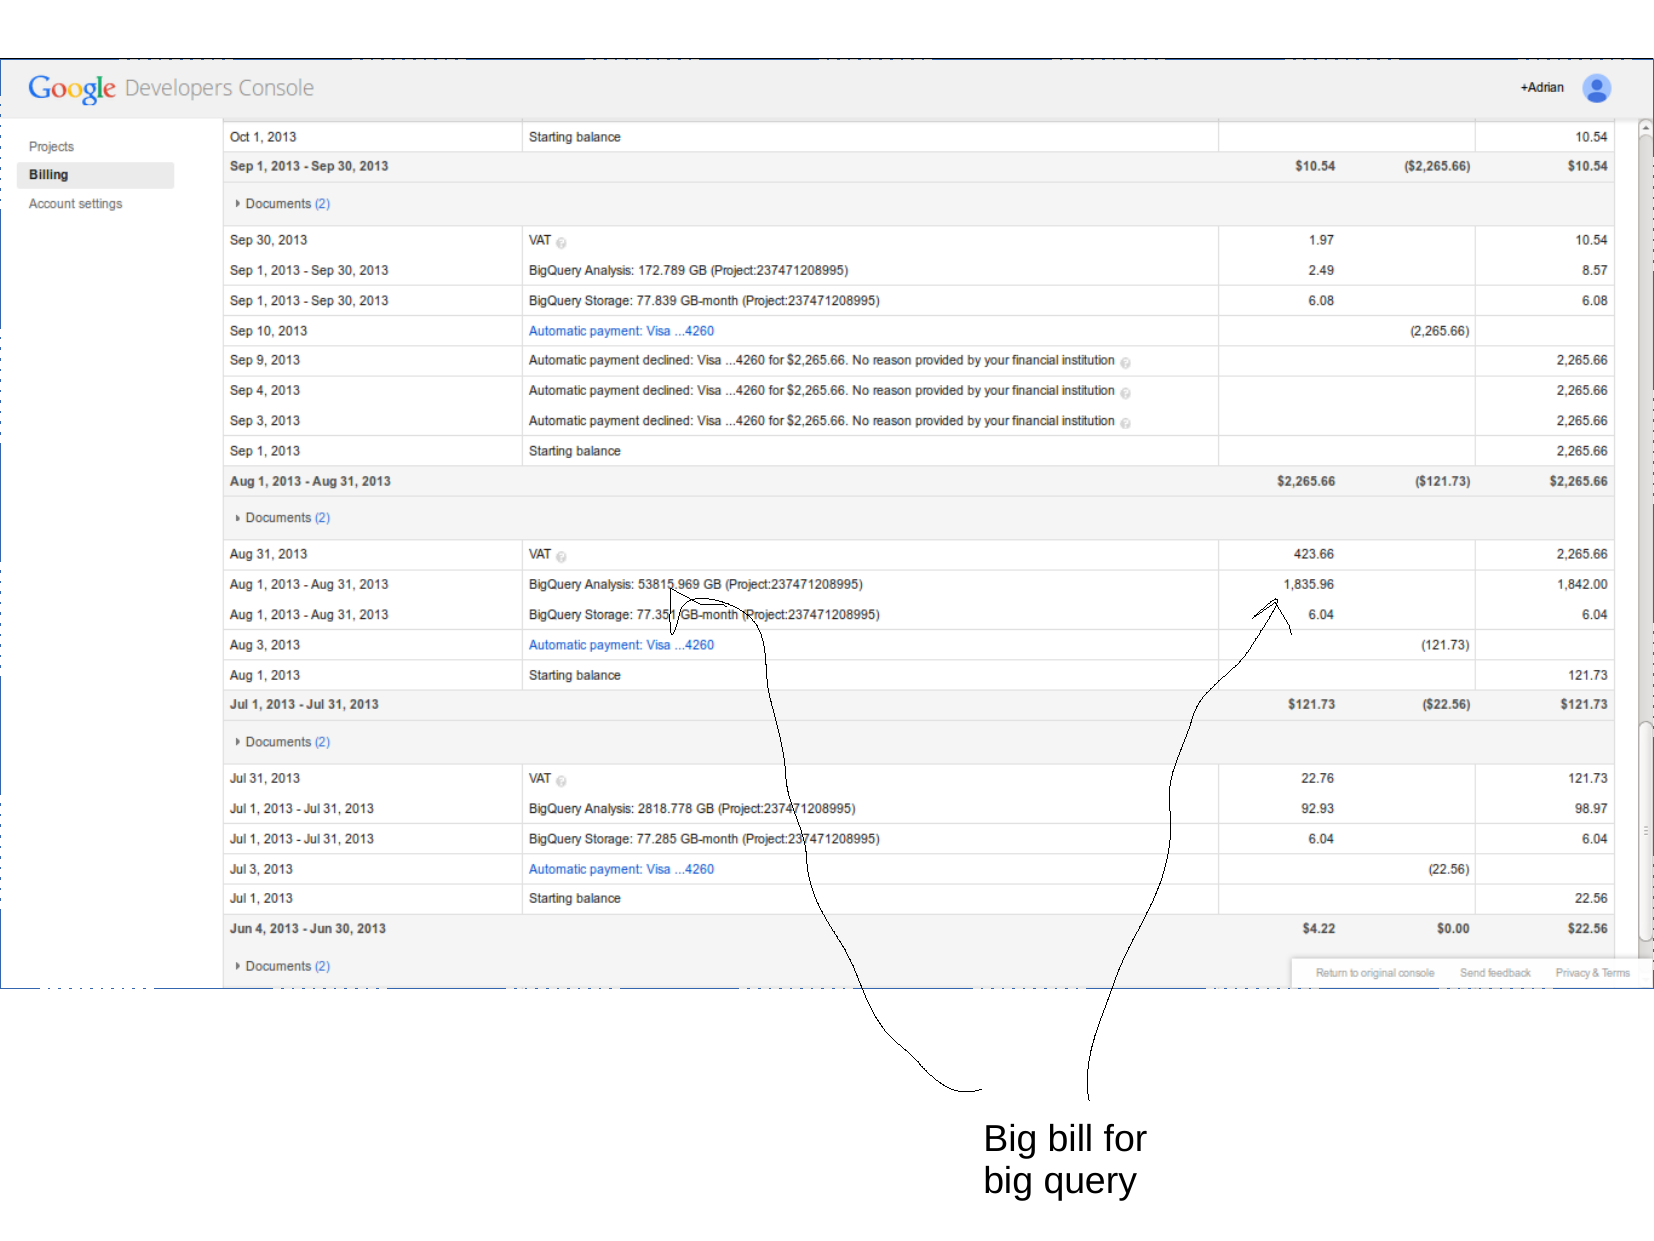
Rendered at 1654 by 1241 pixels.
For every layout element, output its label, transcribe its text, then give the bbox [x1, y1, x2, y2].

picture [0, 58, 1654, 989]
text_box Big bill for big query [968, 1110, 1193, 1210]
